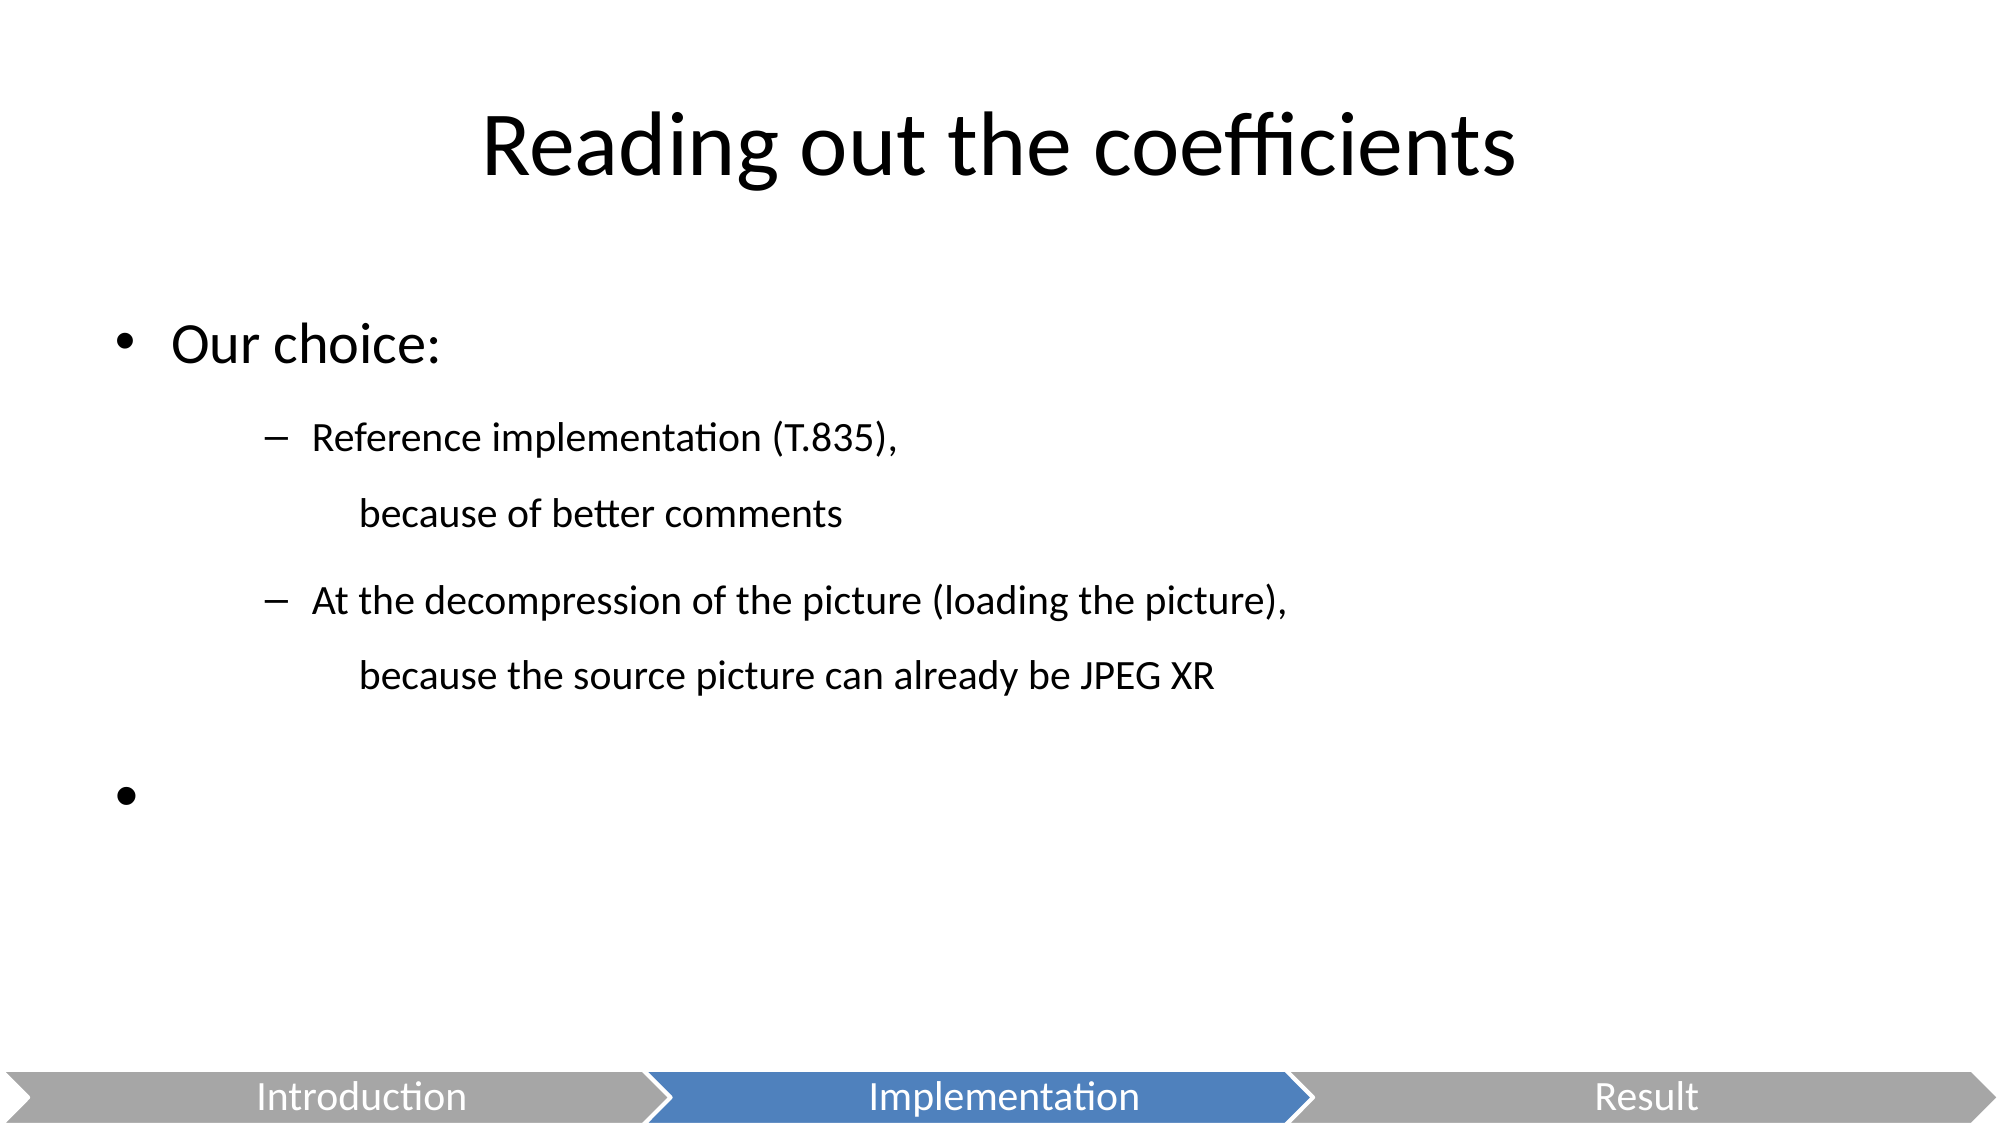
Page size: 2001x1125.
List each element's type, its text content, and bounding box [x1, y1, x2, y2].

text_box Introduction [0, 1069, 669, 1125]
text_box Implementation [643, 1069, 1312, 1125]
text_box Result [1285, 1069, 2000, 1125]
title Reading out the coefficients [99, 45, 1900, 233]
list Our choice: Reference implementation (T.835), because of better comments At the decompression of the picture (loading the picture), because the source picture can already be JPEG XR [99, 262, 1900, 1005]
